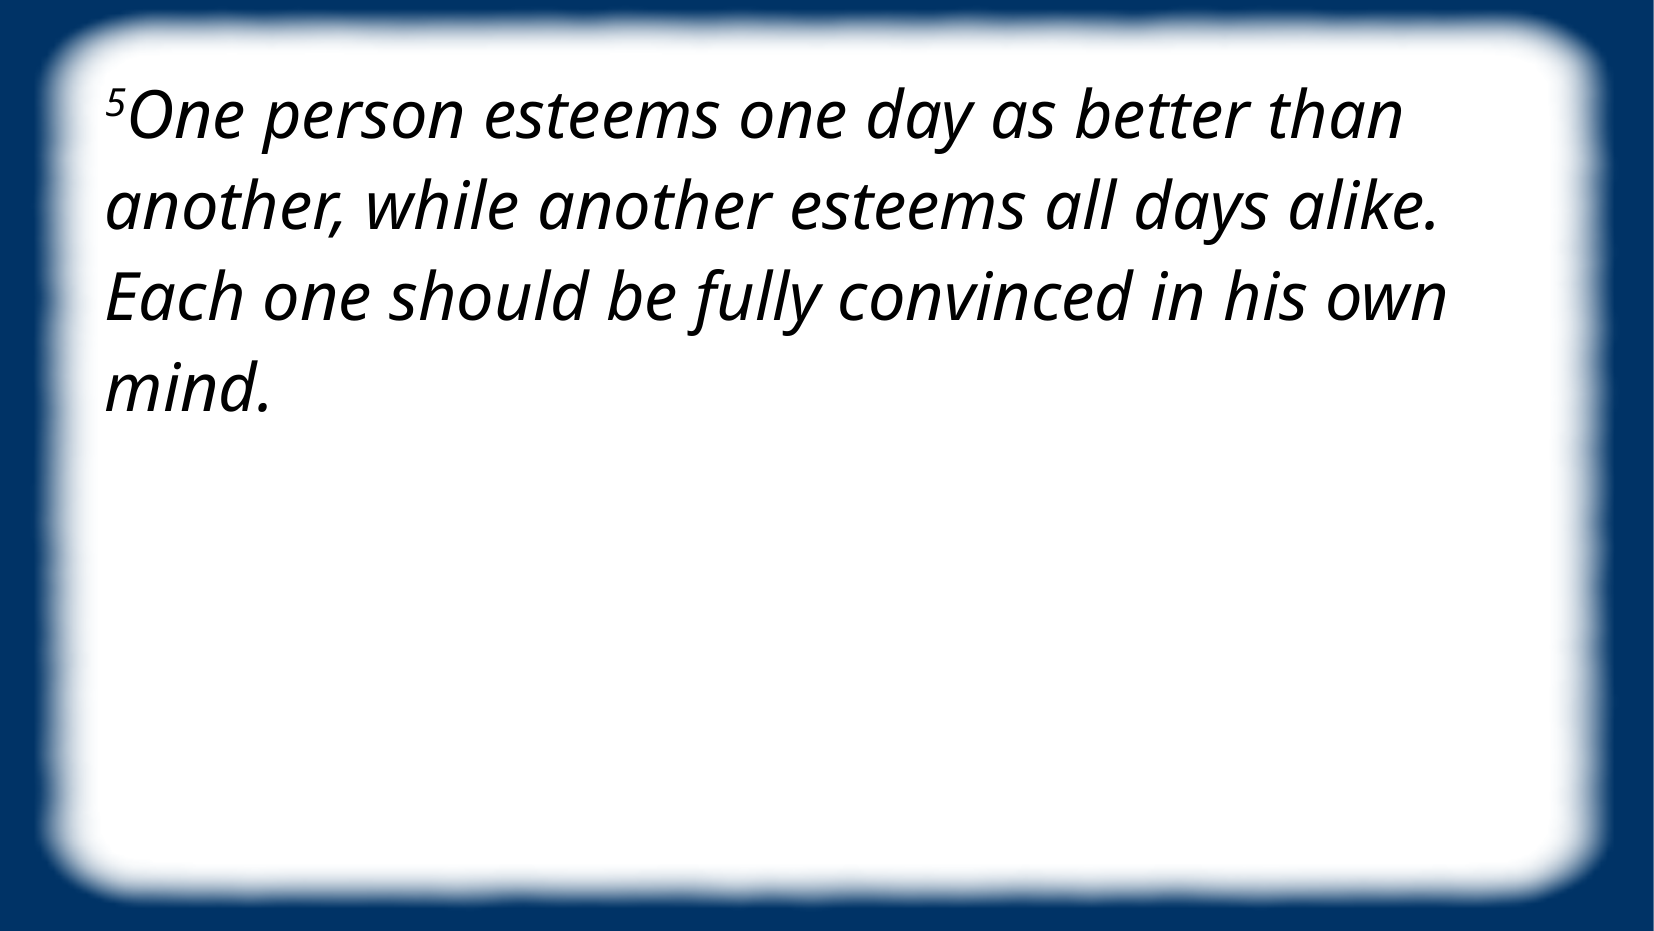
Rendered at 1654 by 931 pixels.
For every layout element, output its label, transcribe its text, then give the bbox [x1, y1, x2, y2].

picture [0, 0, 1654, 931]
text_box 5One person esteems one day as better than another, while another esteems all days alike. Each one should be fully convinced in his own mind. [90, 60, 1546, 430]
